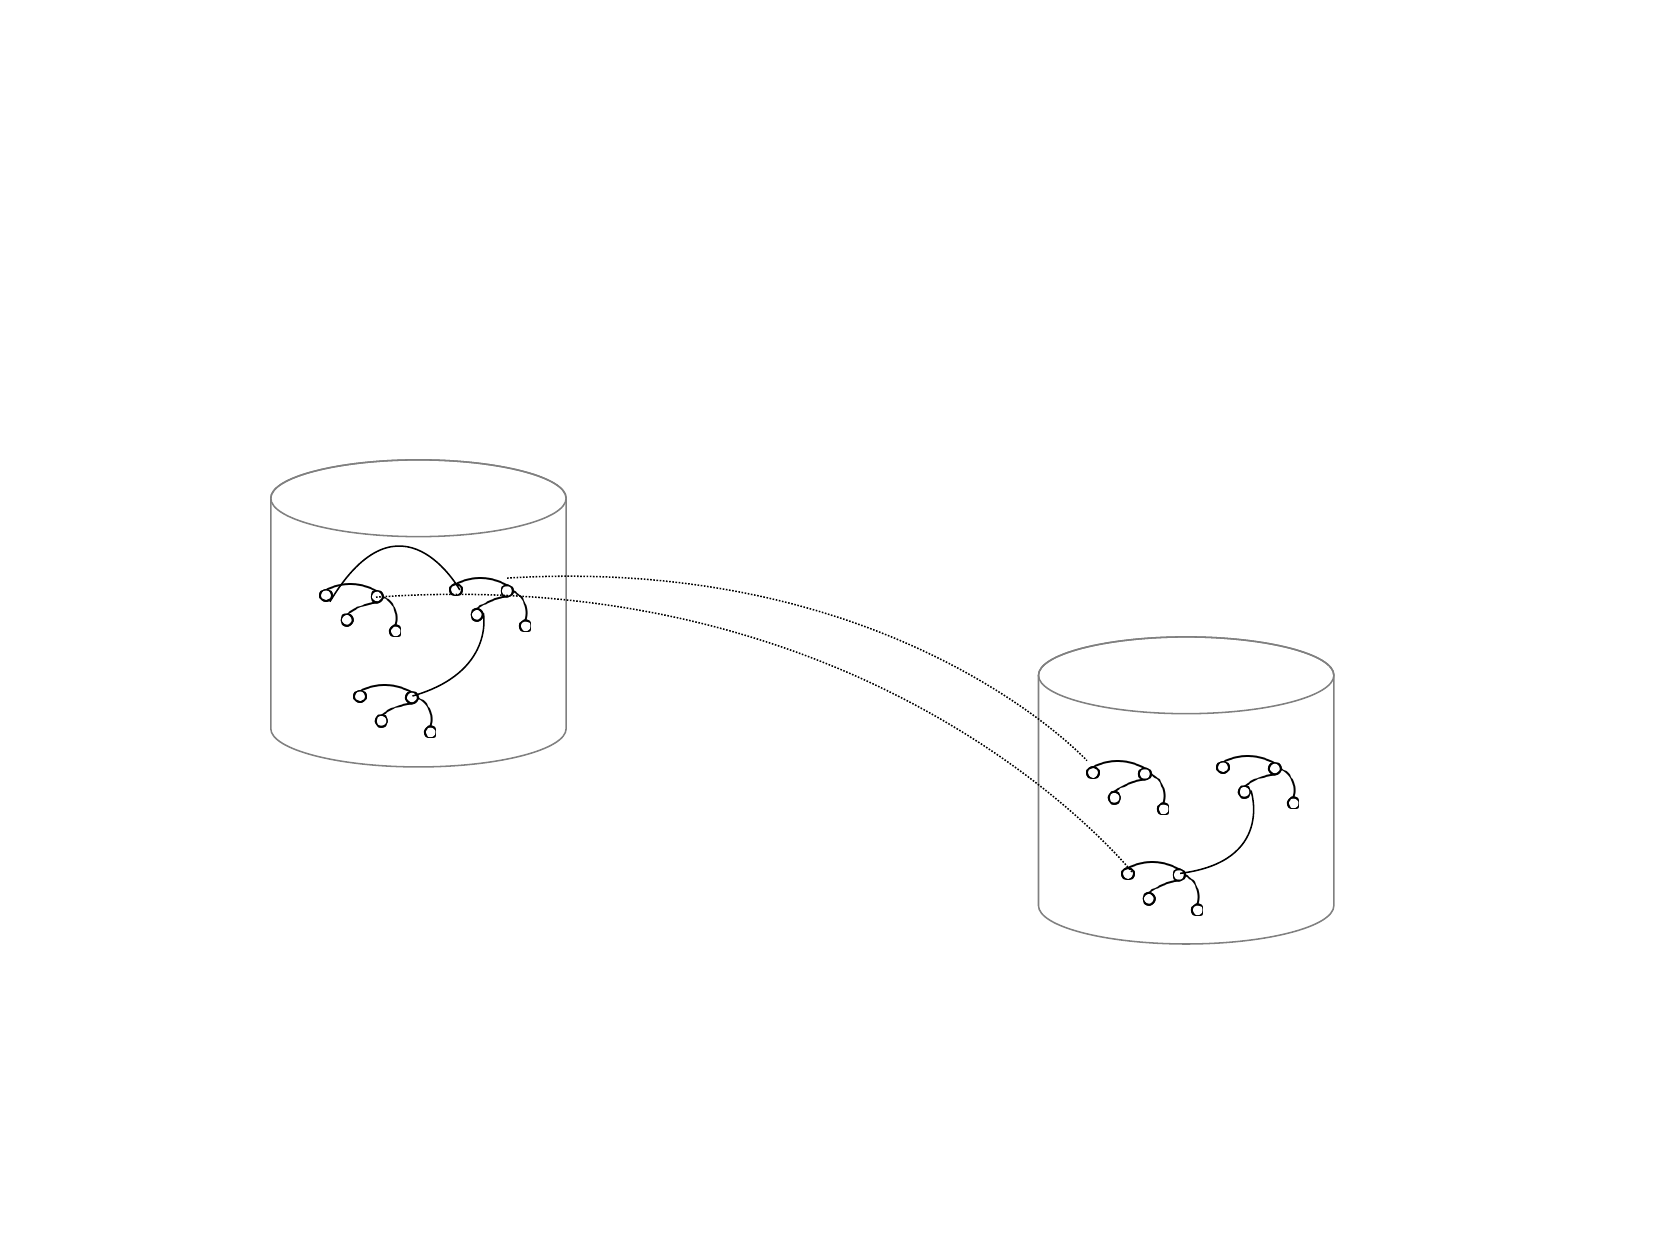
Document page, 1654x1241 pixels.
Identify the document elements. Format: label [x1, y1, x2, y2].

picture [319, 583, 401, 637]
picture [1086, 760, 1169, 815]
picture [1216, 755, 1299, 809]
picture [1121, 861, 1203, 916]
picture [353, 684, 436, 739]
picture [449, 577, 531, 632]
